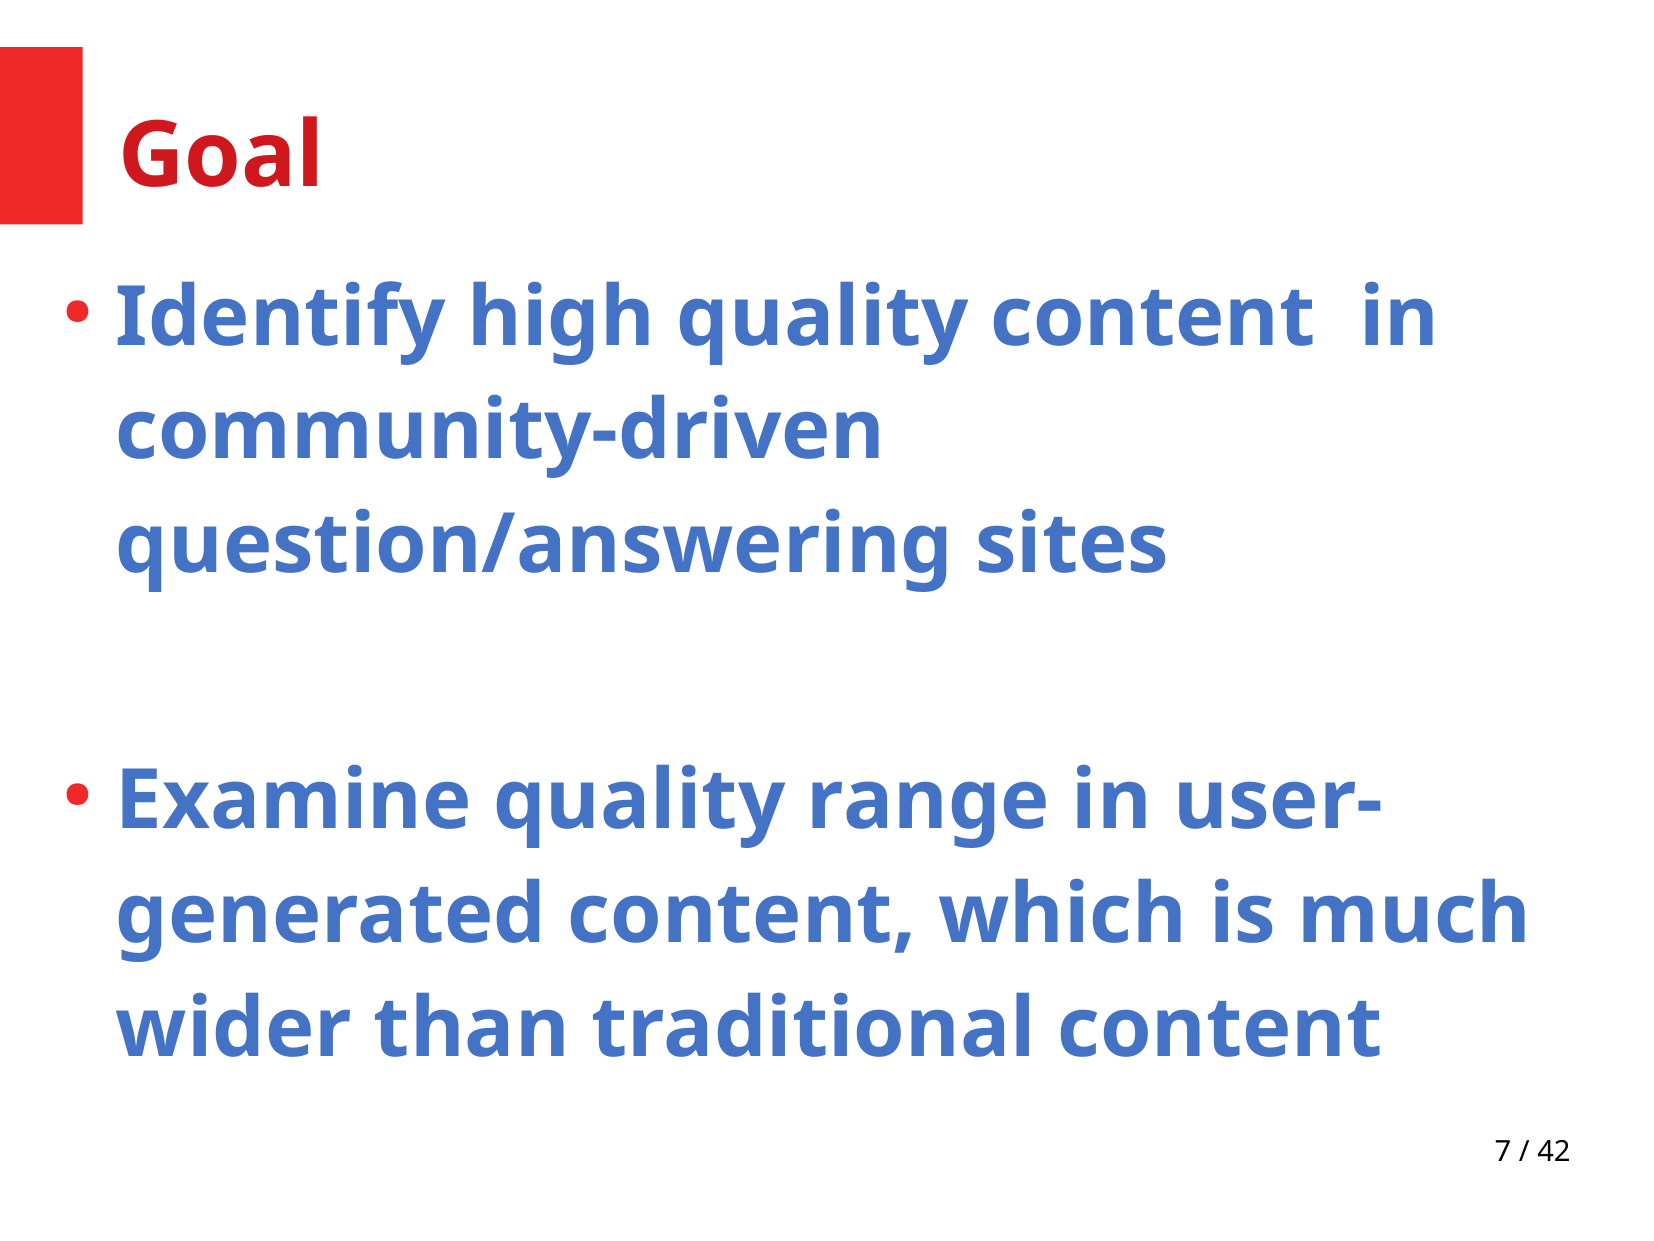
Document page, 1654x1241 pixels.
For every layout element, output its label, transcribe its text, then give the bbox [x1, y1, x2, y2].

list Identify high quality content in community-driven question/answering sites Examine quality range in user-generated content, which is much wider than traditional content Utilizing additional sources in the content 1. Link analysis 2. User-to-document relations 3. User-to-User relations [45, 256, 1621, 1186]
title Goal [118, 49, 1571, 256]
